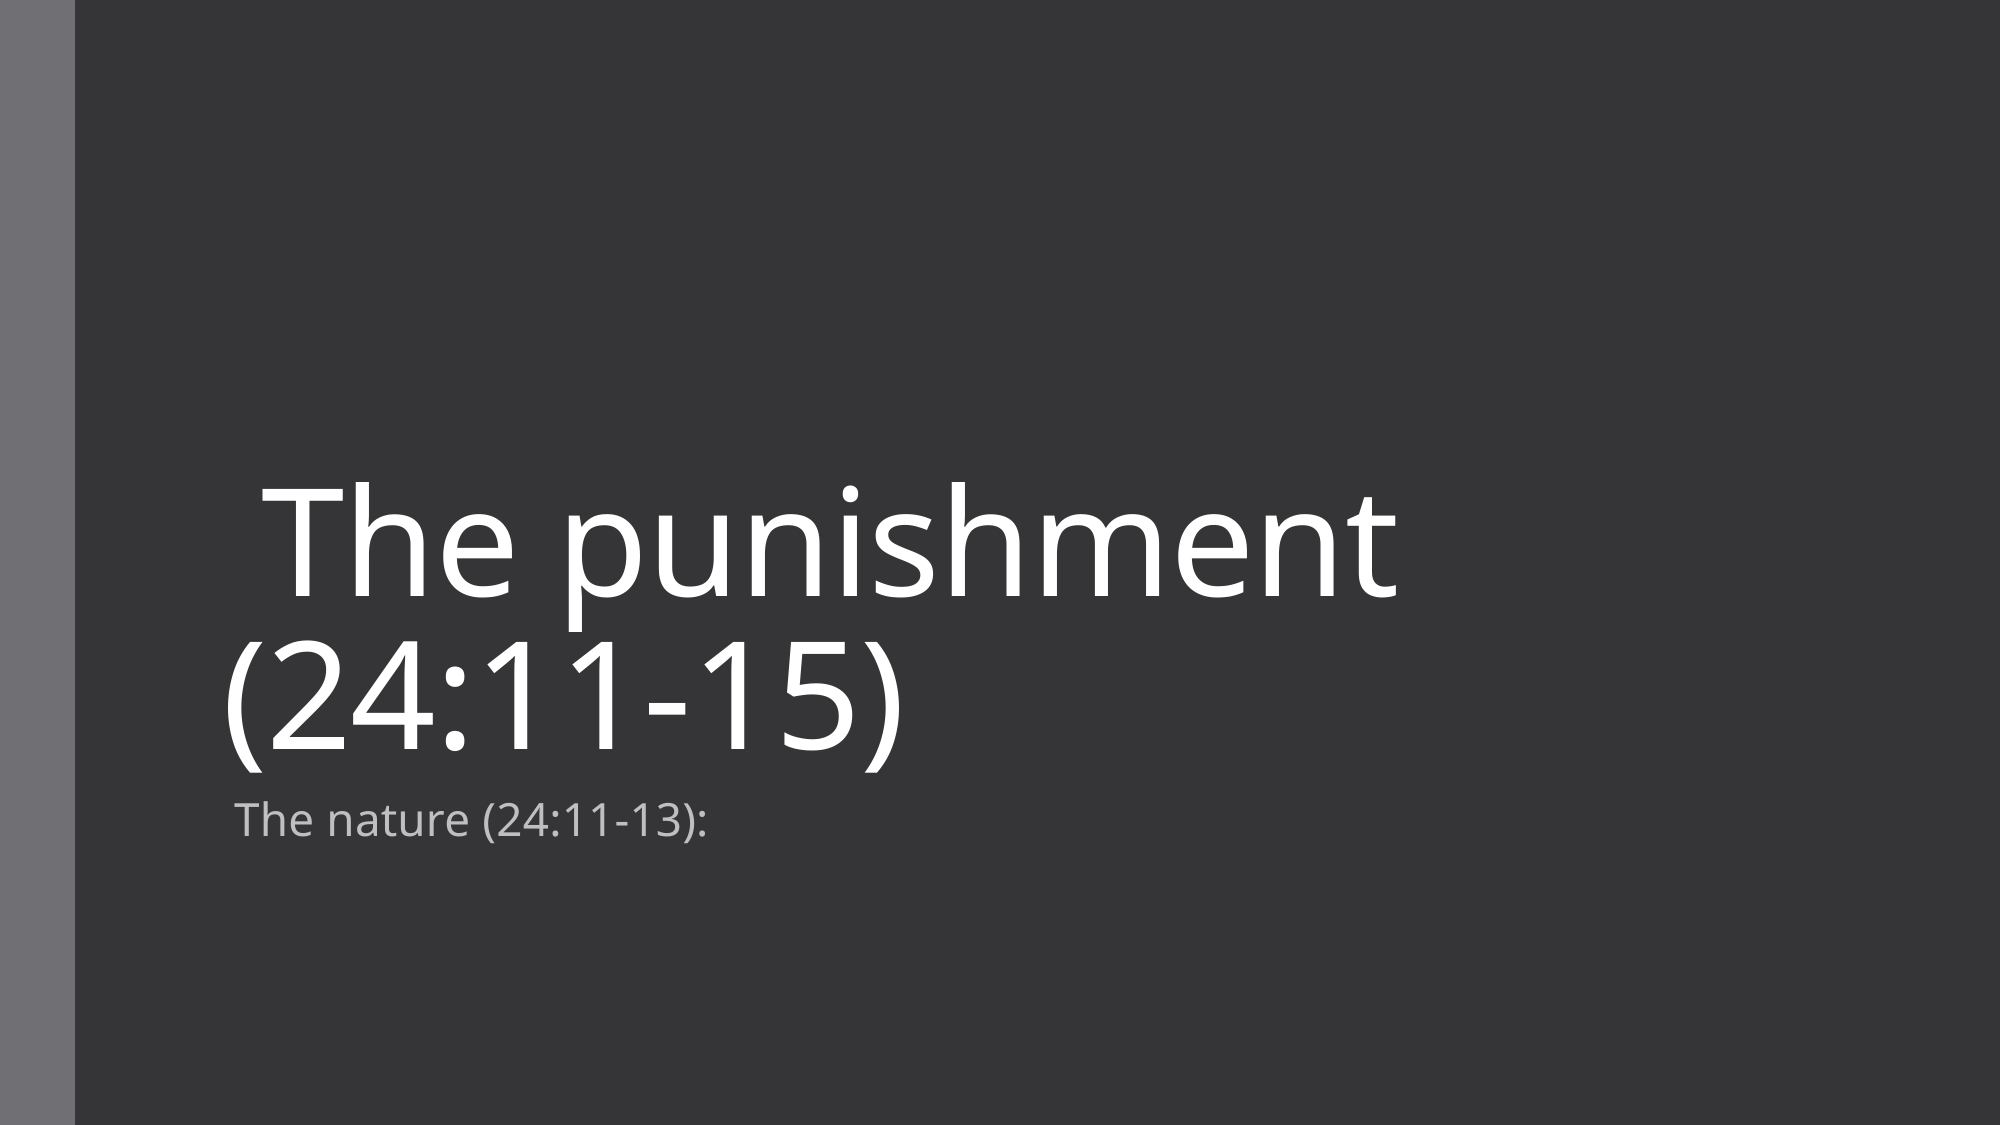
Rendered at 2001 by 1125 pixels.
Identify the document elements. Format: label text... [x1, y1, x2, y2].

subtitle The nature (24:11-13): [206, 787, 1752, 1066]
title The punishment (24:11-15) [206, 124, 1752, 787]
